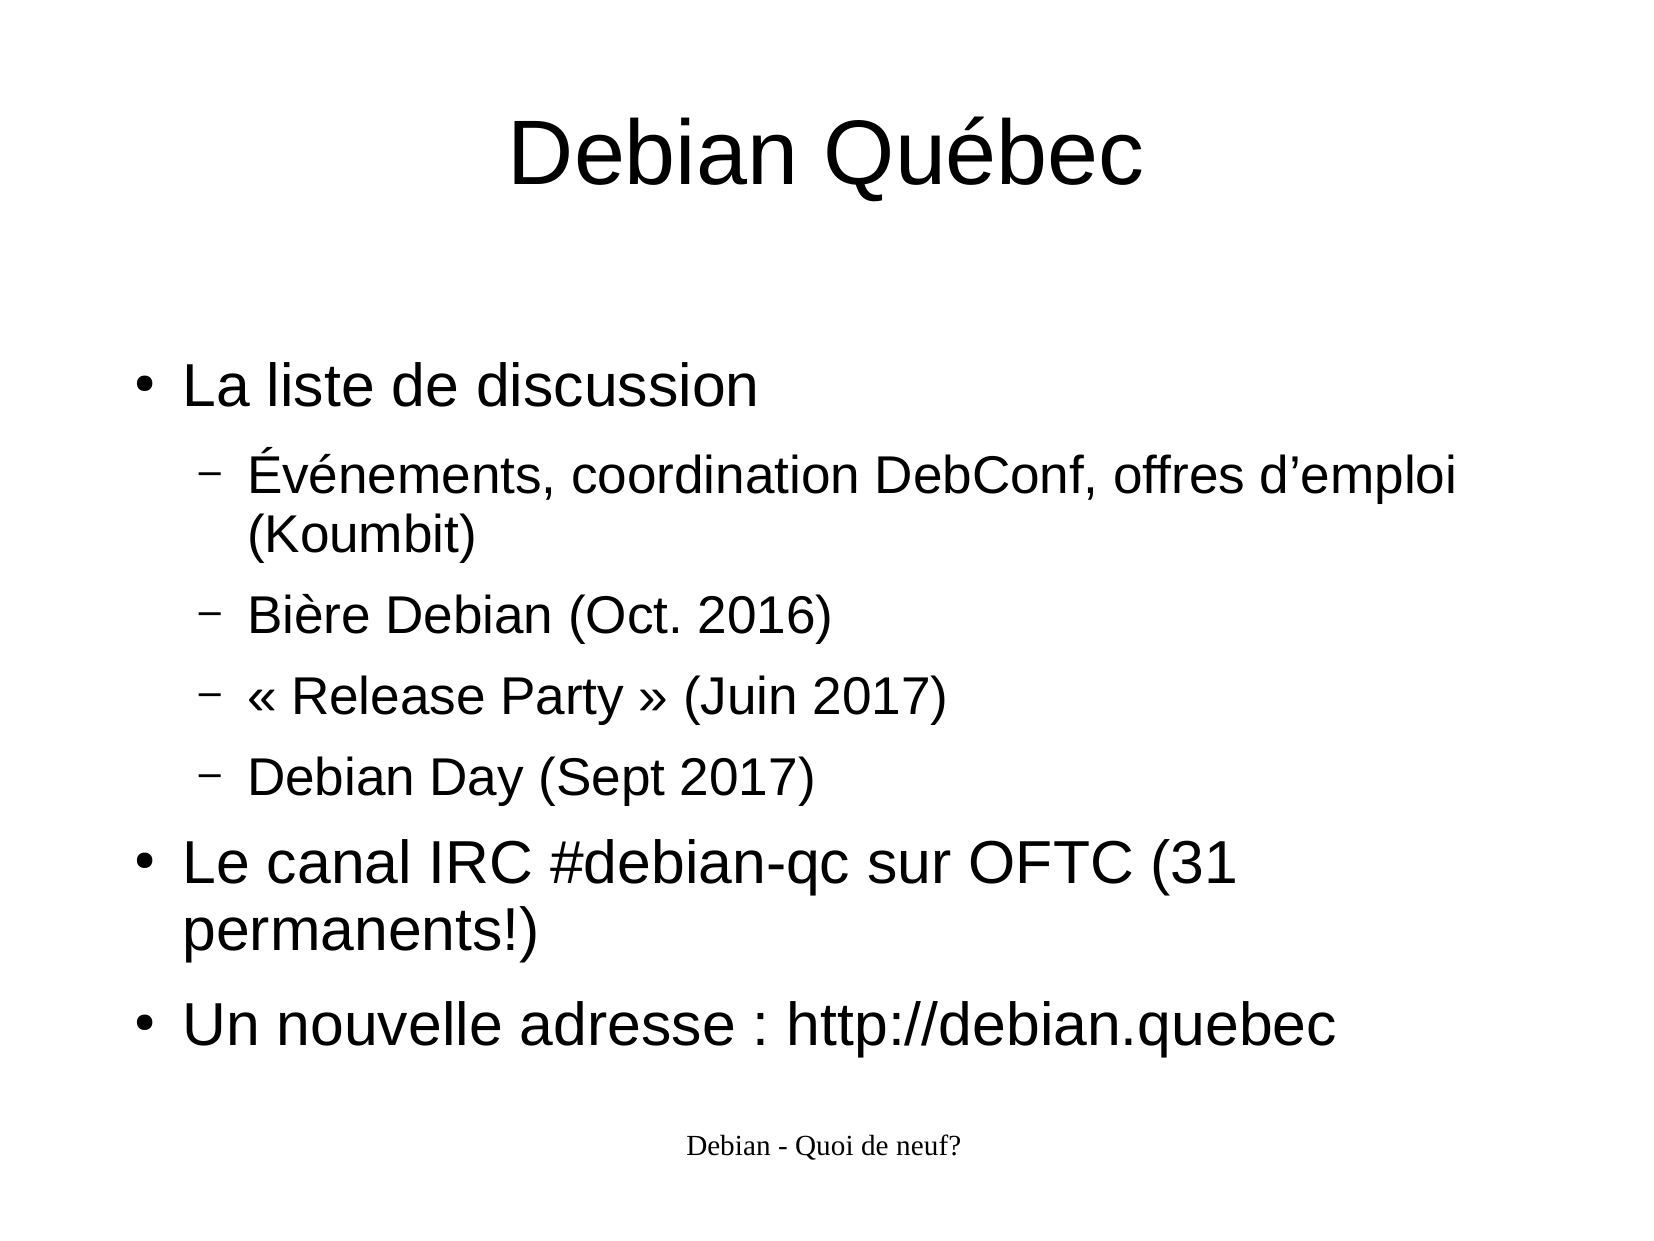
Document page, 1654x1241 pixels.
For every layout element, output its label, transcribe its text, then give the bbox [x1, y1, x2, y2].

list La liste de discussion Événements, coordination DebConf, offres d’emploi (Koumbit) Bière Debian (Oct. 2016) « Release Party » (Juin 2017) Debian Day (Sept 2017) Le canal IRC #debian-qc sur OFTC (31 permanents!) Un nouvelle adresse : http://debian.quebec [118, 256, 1536, 1063]
title Debian Québec [82, 49, 1571, 257]
